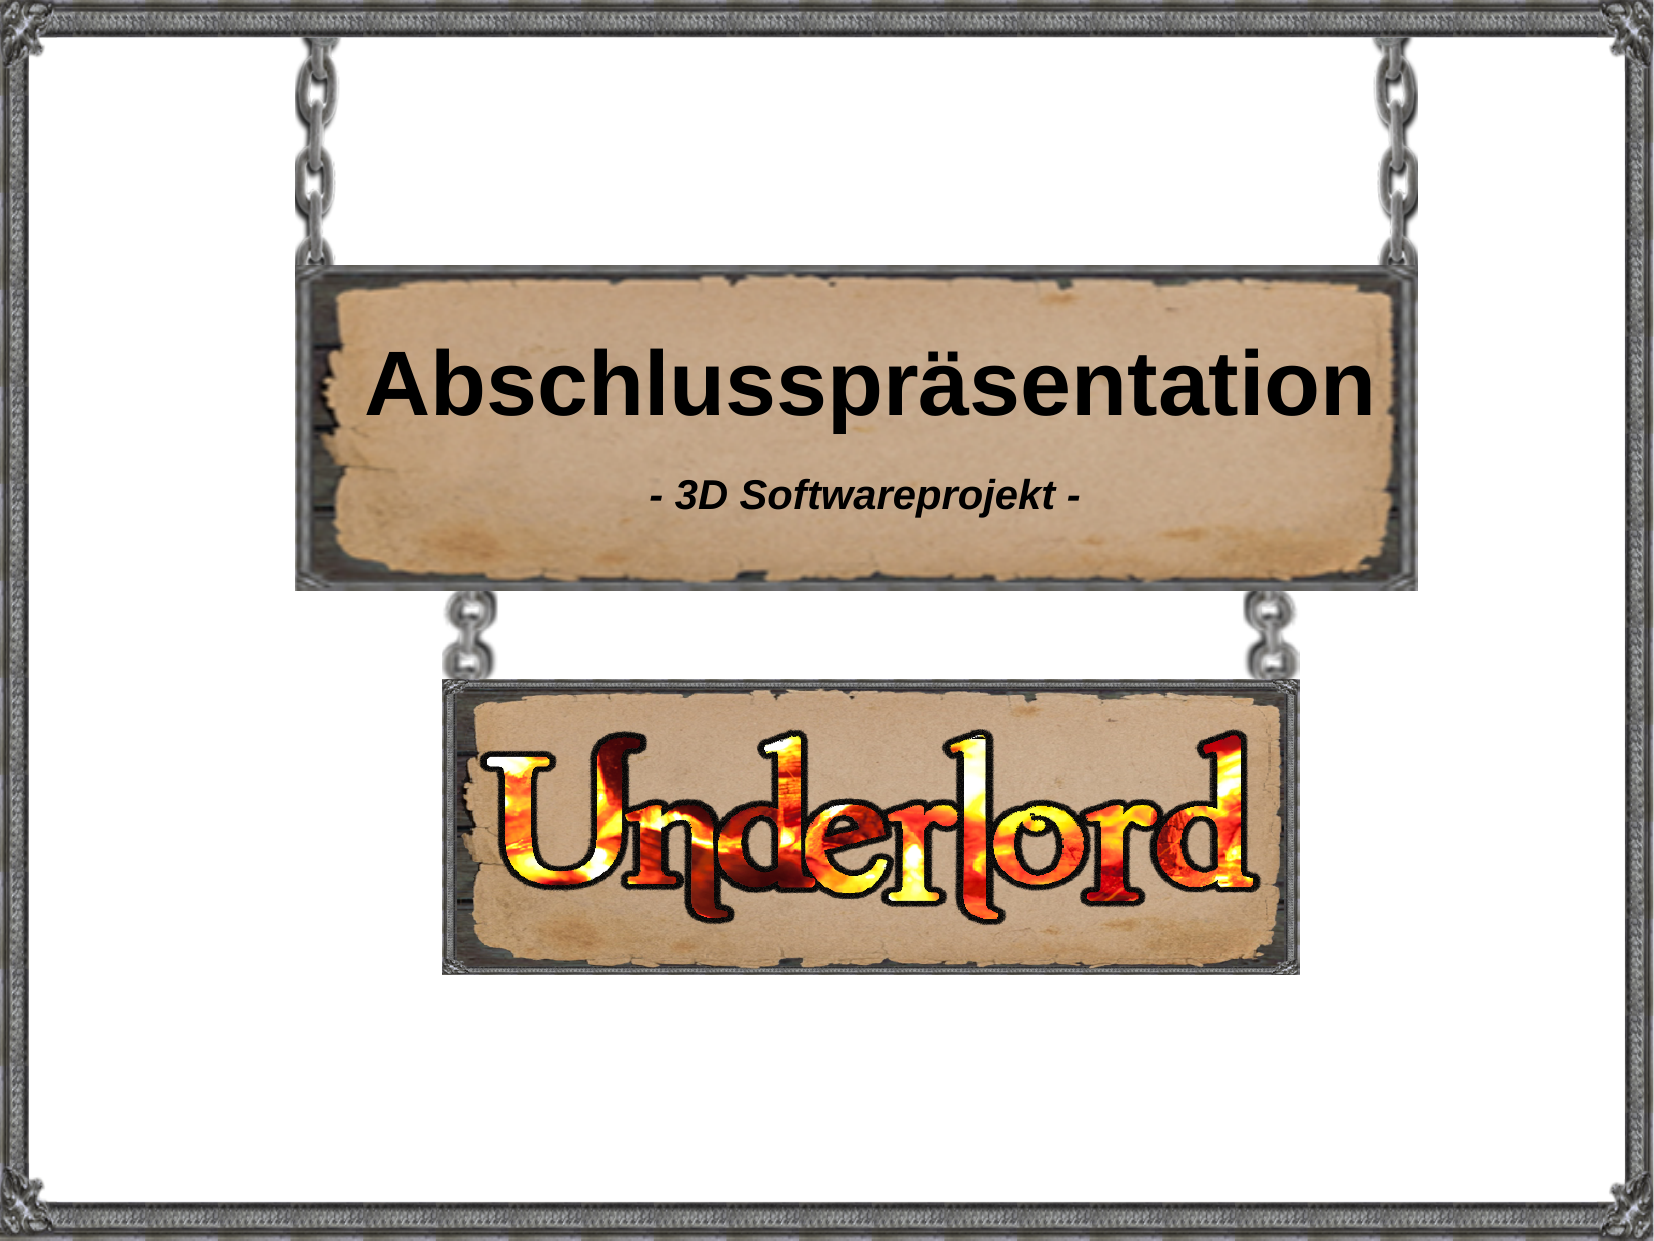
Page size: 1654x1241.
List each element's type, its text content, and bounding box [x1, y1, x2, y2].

picture [0, 0, 1654, 1241]
text_box Abschlusspräsentation - 3D Softwareprojekt - [177, 324, 1565, 650]
